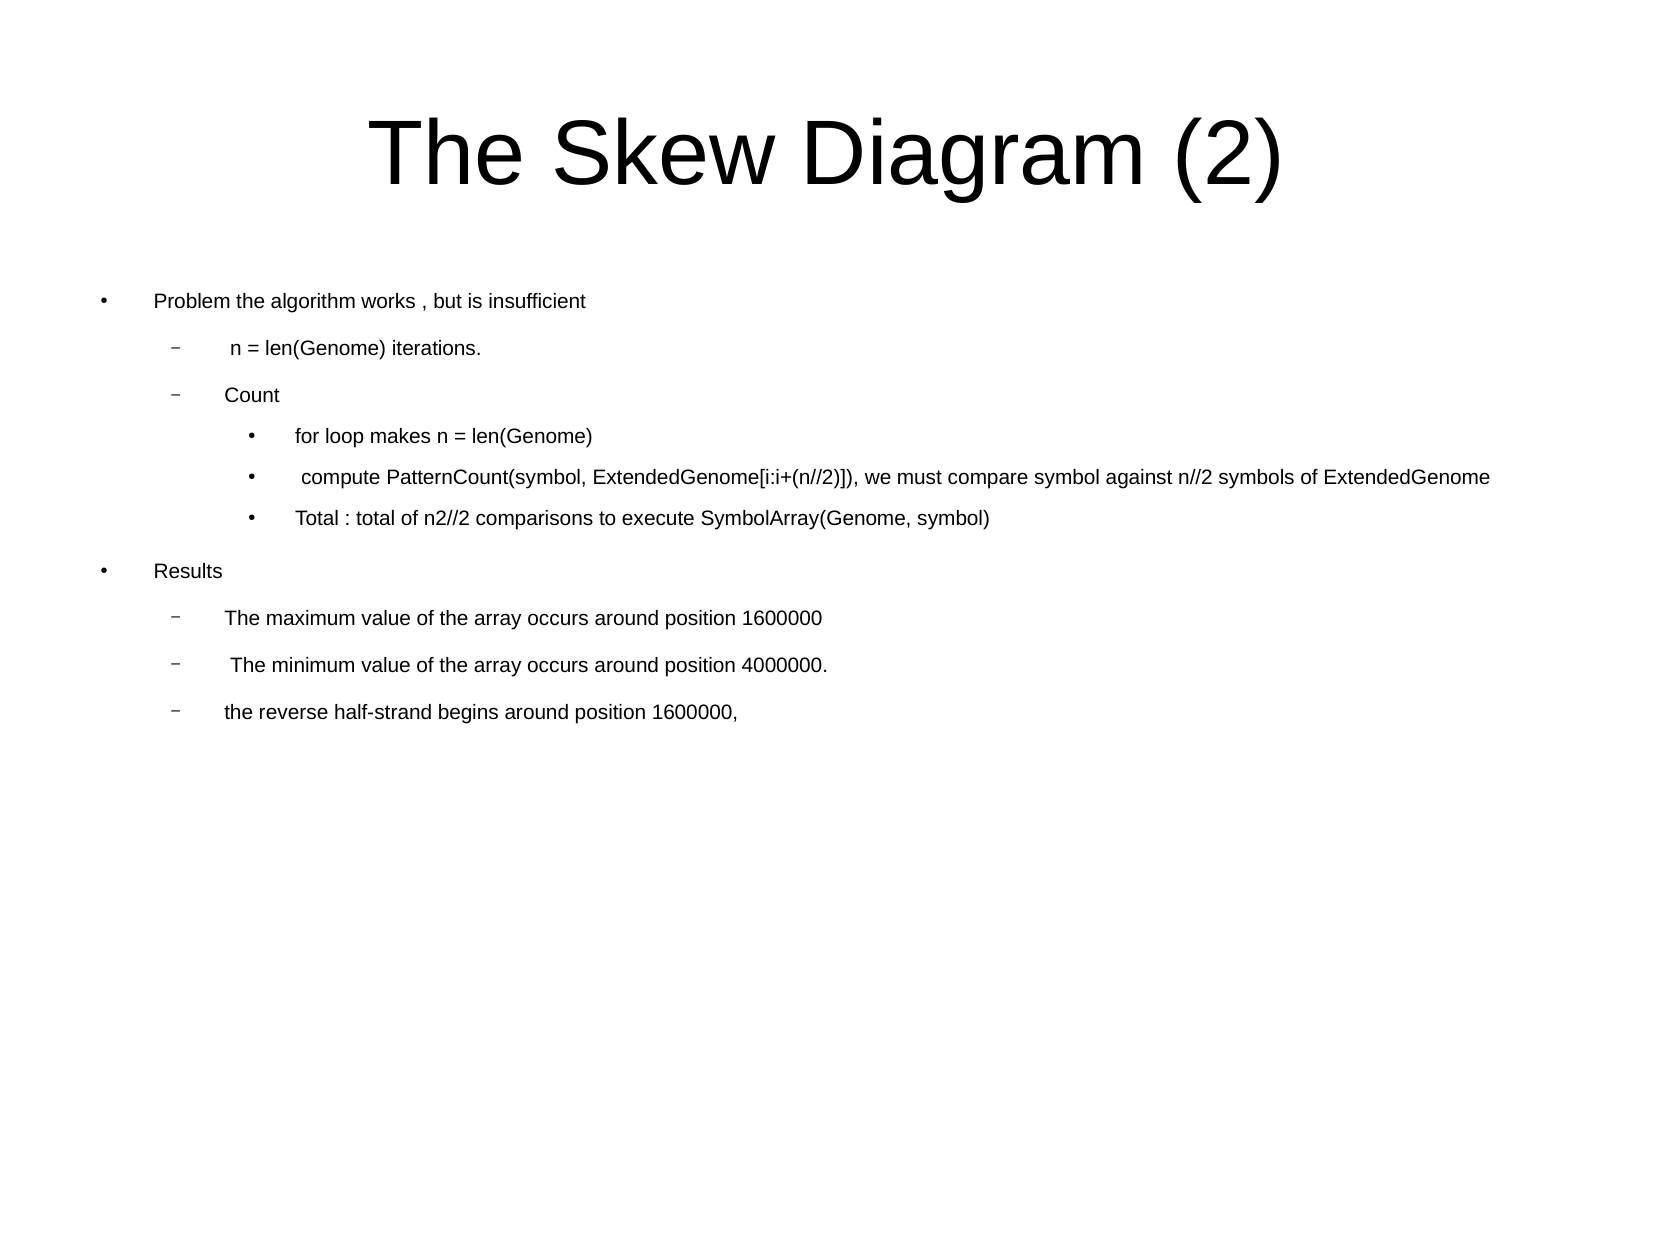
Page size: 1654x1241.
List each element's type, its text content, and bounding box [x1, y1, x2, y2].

list Problem the algorithm works , but is insufficient n = len(Genome) iterations. Count for loop makes n = len(Genome) compute PatternCount(symbol, ExtendedGenome[i:i+(n//2)]), we must compare symbol against n//2 symbols of ExtendedGenome Total : total of n2//2 comparisons to execute SymbolArray(Genome, symbol) Results The maximum value of the array occurs around position 1600000 The minimum value of the array occurs around position 4000000. the reverse half-strand begins around position 1600000, [82, 290, 1571, 1010]
title The Skew Diagram (2) [82, 49, 1571, 257]
